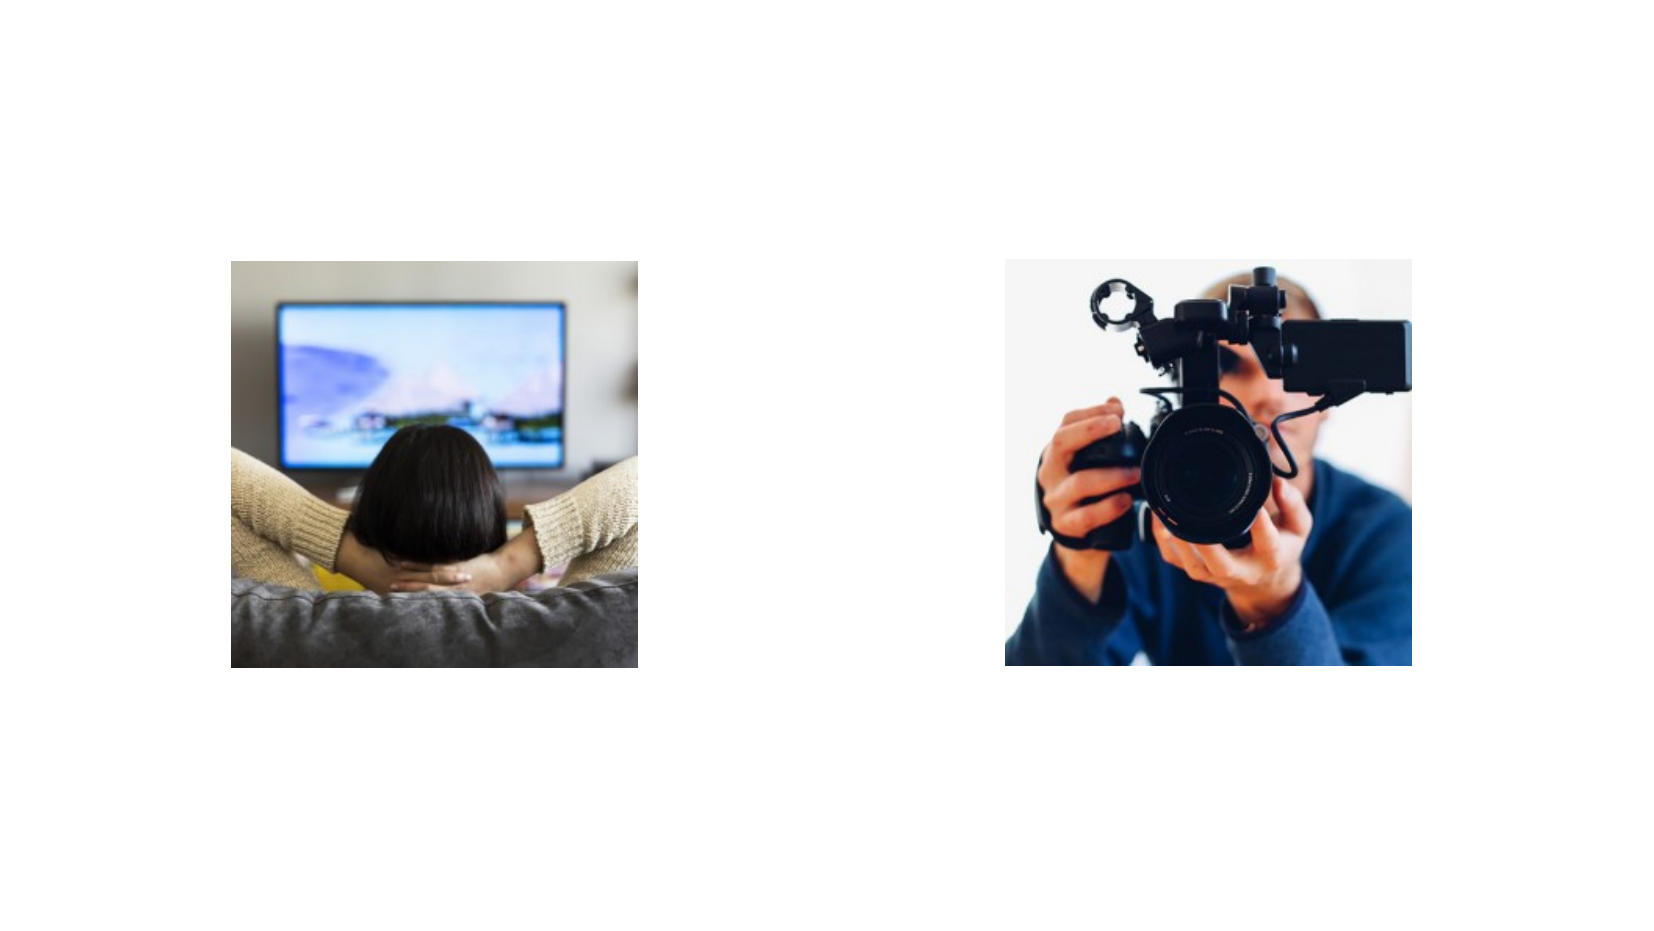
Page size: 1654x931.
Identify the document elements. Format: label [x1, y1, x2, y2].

picture [1005, 259, 1412, 667]
picture [231, 261, 638, 669]
